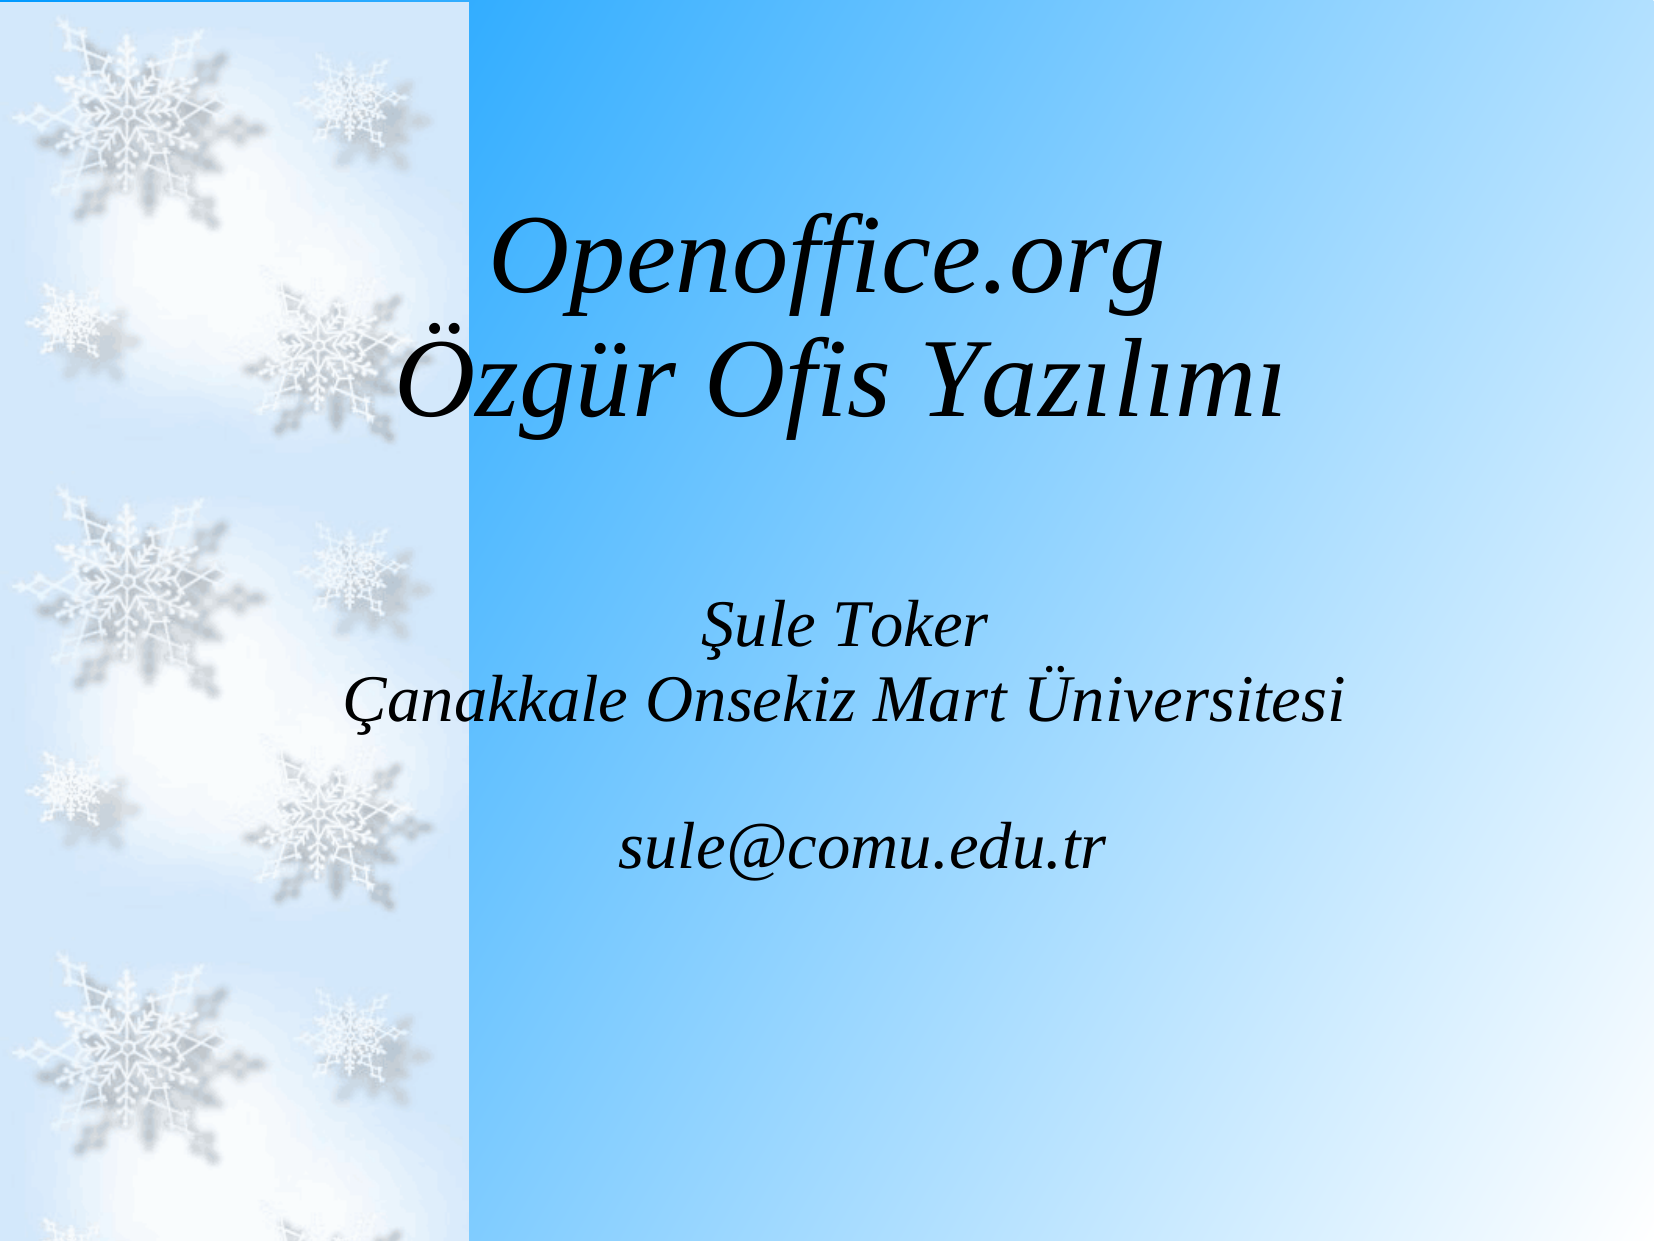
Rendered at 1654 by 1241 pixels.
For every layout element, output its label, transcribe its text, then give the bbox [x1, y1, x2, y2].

title Openoffice.org Özgür Ofis Yazılımı [121, 191, 1534, 344]
subtitle Şule Toker Çanakkale Onsekiz Mart Üniversitesi sule@comu.edu.tr [121, 344, 1534, 1127]
picture [0, 2, 469, 1241]
